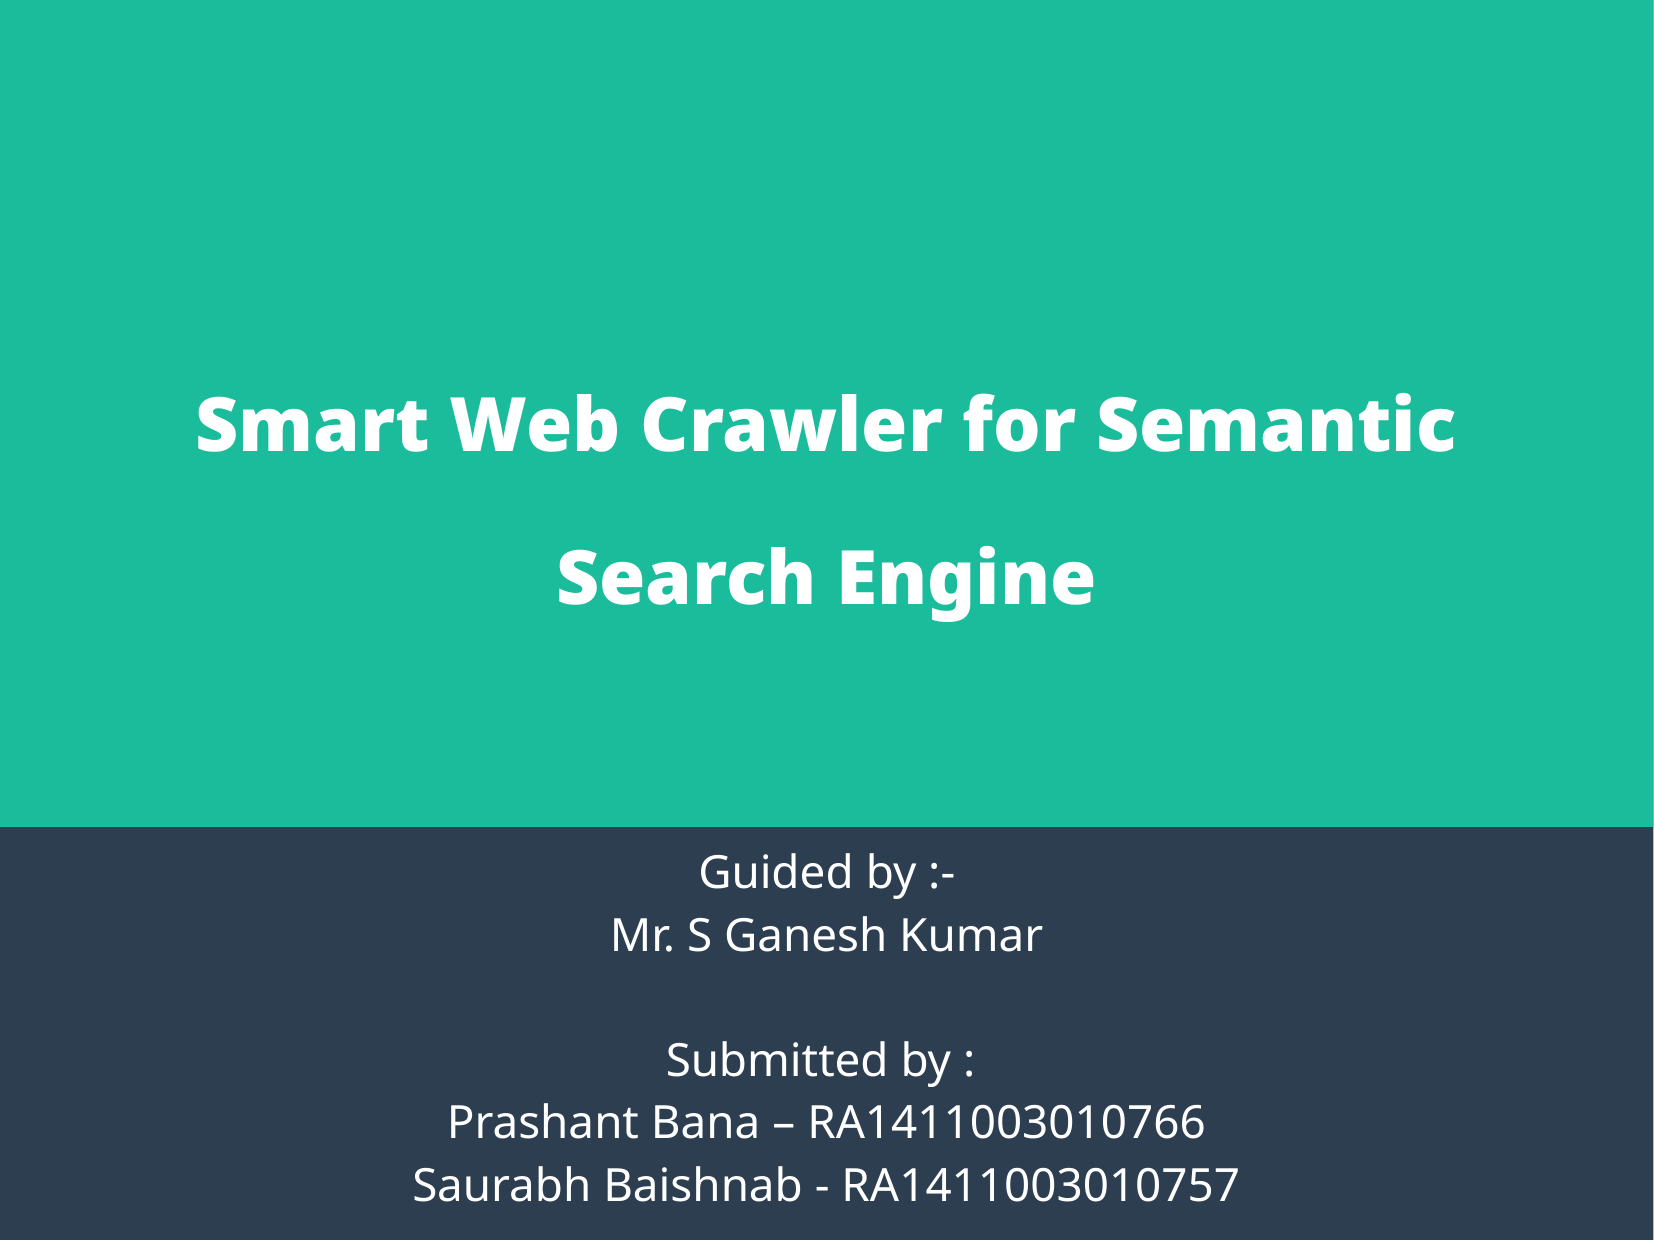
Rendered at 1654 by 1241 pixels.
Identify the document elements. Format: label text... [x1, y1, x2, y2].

title Smart Web Crawler for Semantic Search Engine [59, 355, 1595, 591]
subtitle Guided by :- Mr. S Ganesh Kumar Submitted by : Prashant Bana – RA1411003010766 Saurabh Baishnab - RA1411003010757 [59, 855, 1595, 1199]
